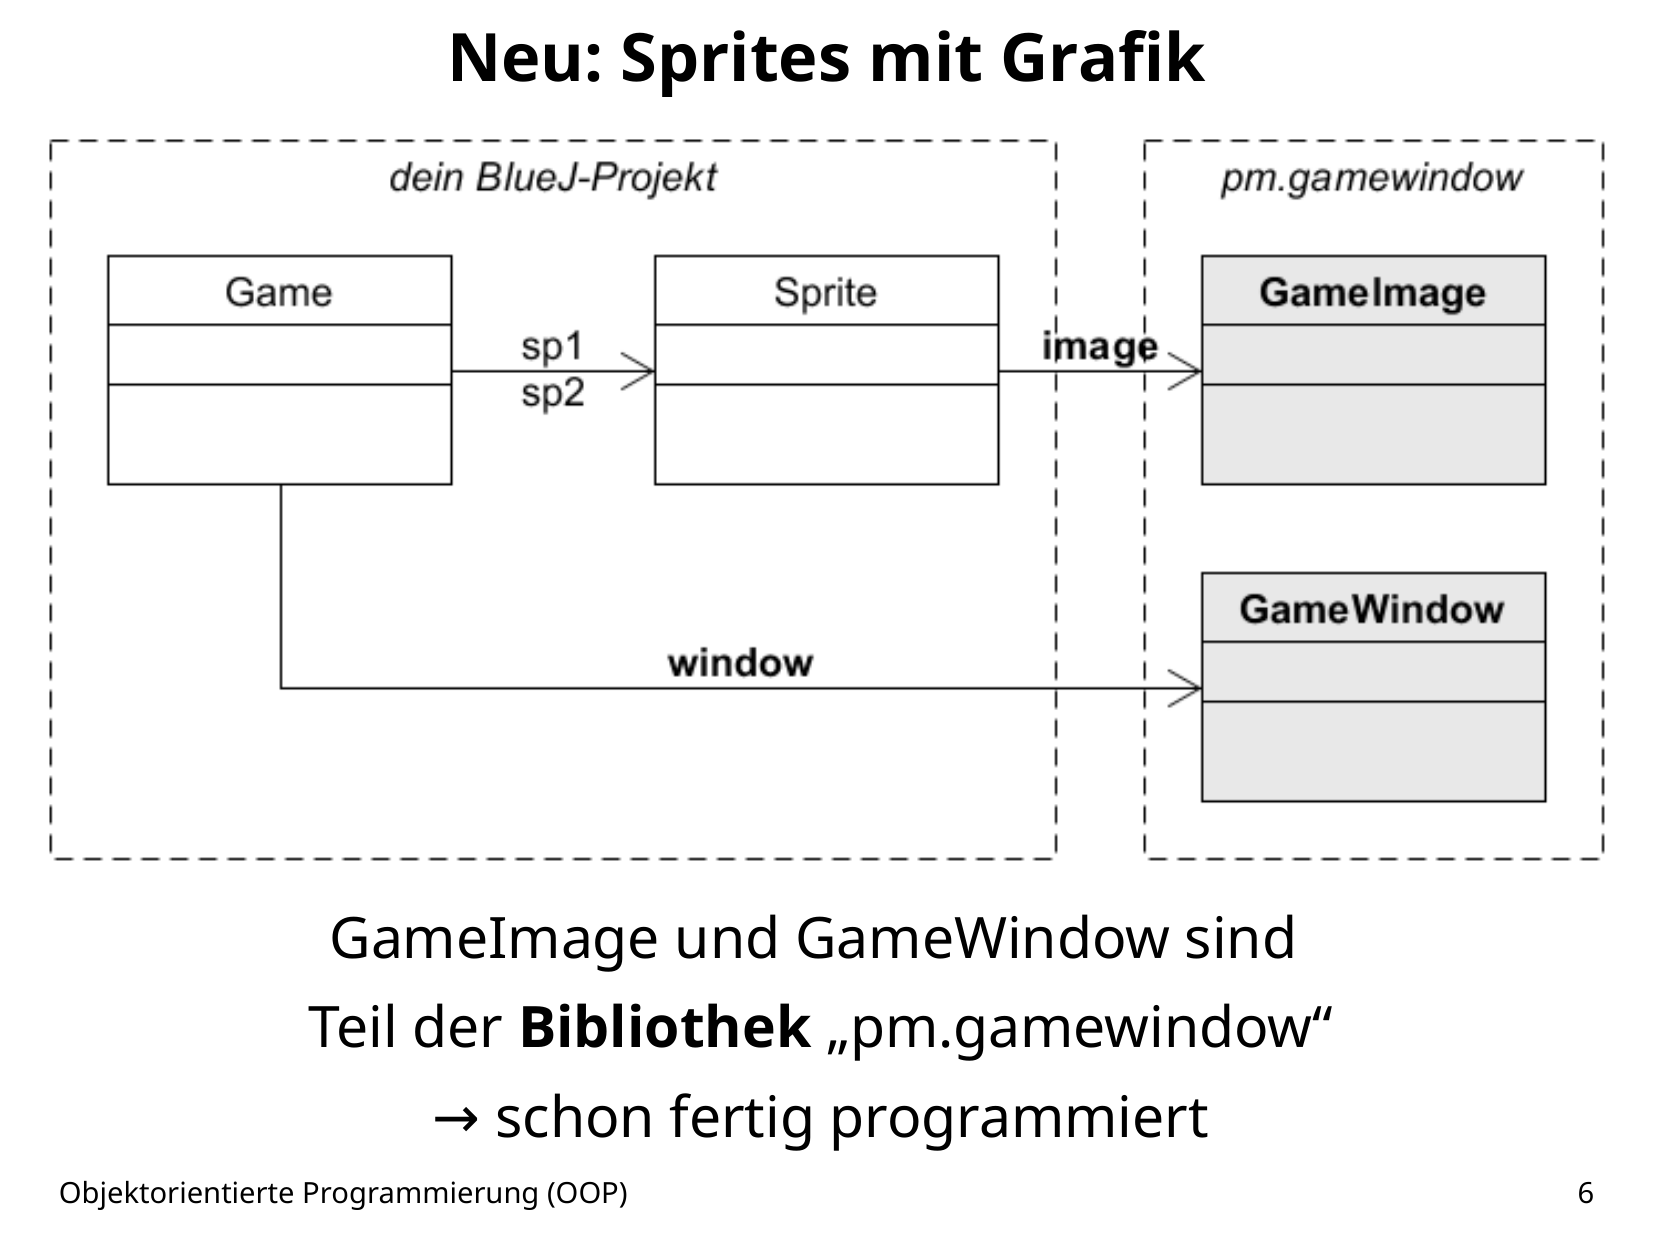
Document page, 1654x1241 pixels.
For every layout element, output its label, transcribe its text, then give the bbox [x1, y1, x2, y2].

title Neu: Sprites mit Grafik [0, 5, 1654, 107]
picture [48, 138, 1607, 863]
list GameImage und GameWindow sind Teil der Bibliothek „pm.gamewindow“ → schon fertig programmiert [59, 885, 1583, 1158]
